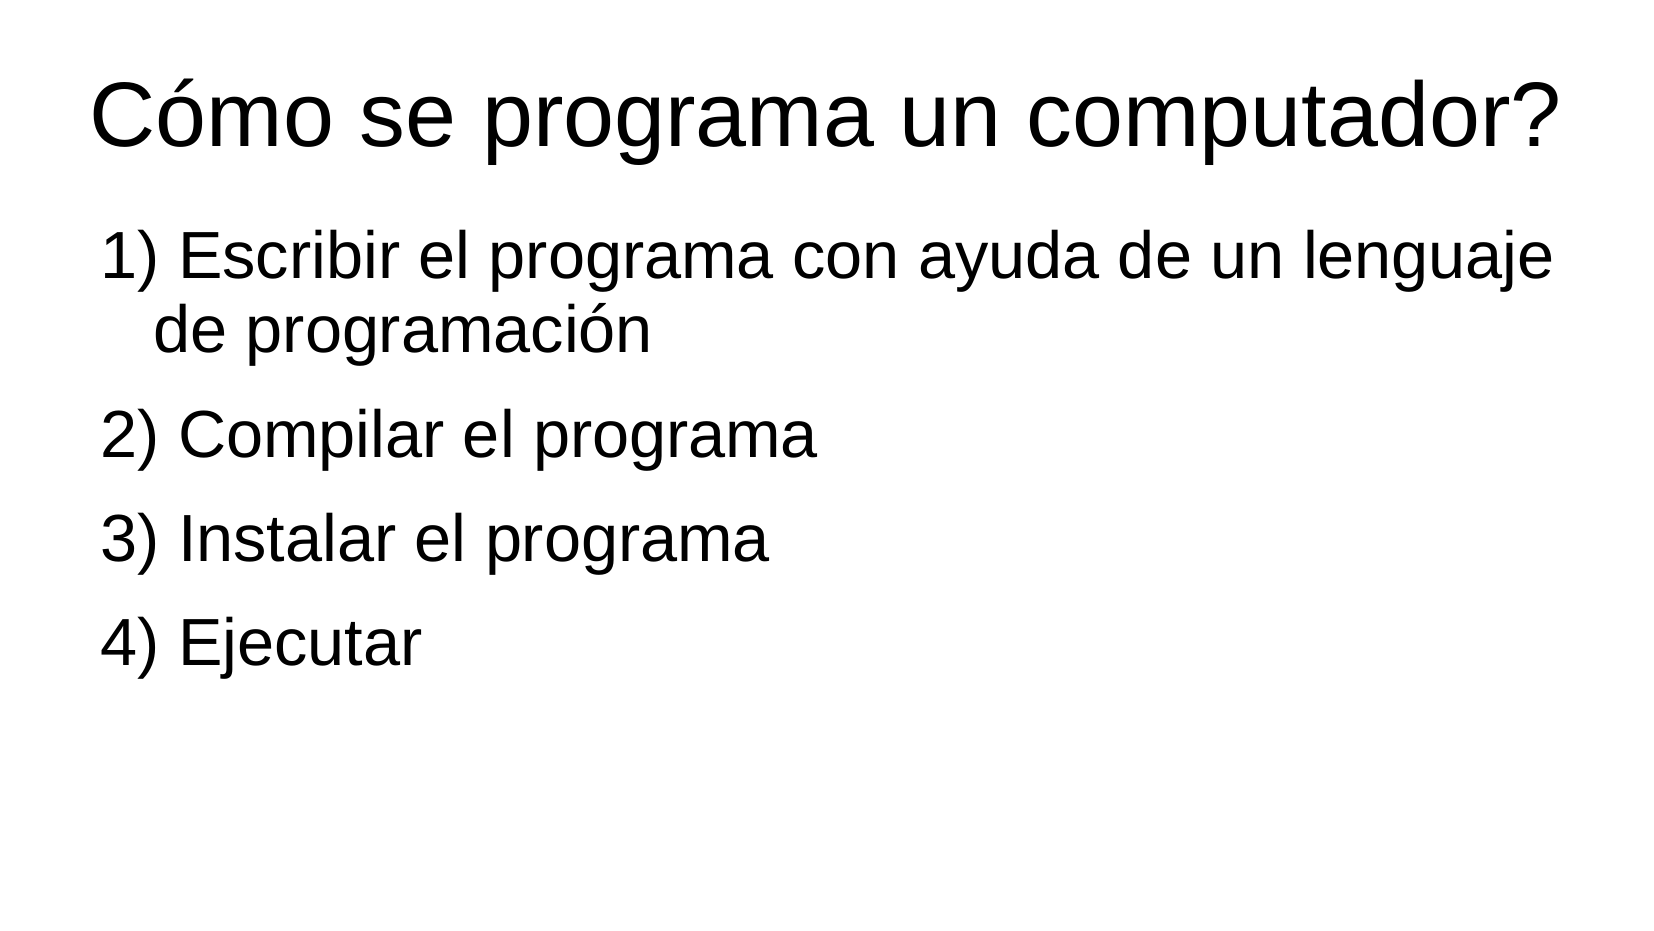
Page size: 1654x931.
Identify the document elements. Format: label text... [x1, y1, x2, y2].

title Cómo se programa un computador? [82, 37, 1571, 193]
list Escribir el programa con ayuda de un lenguaje de programación Compilar el programa Instalar el programa Ejecutar [82, 217, 1571, 758]
